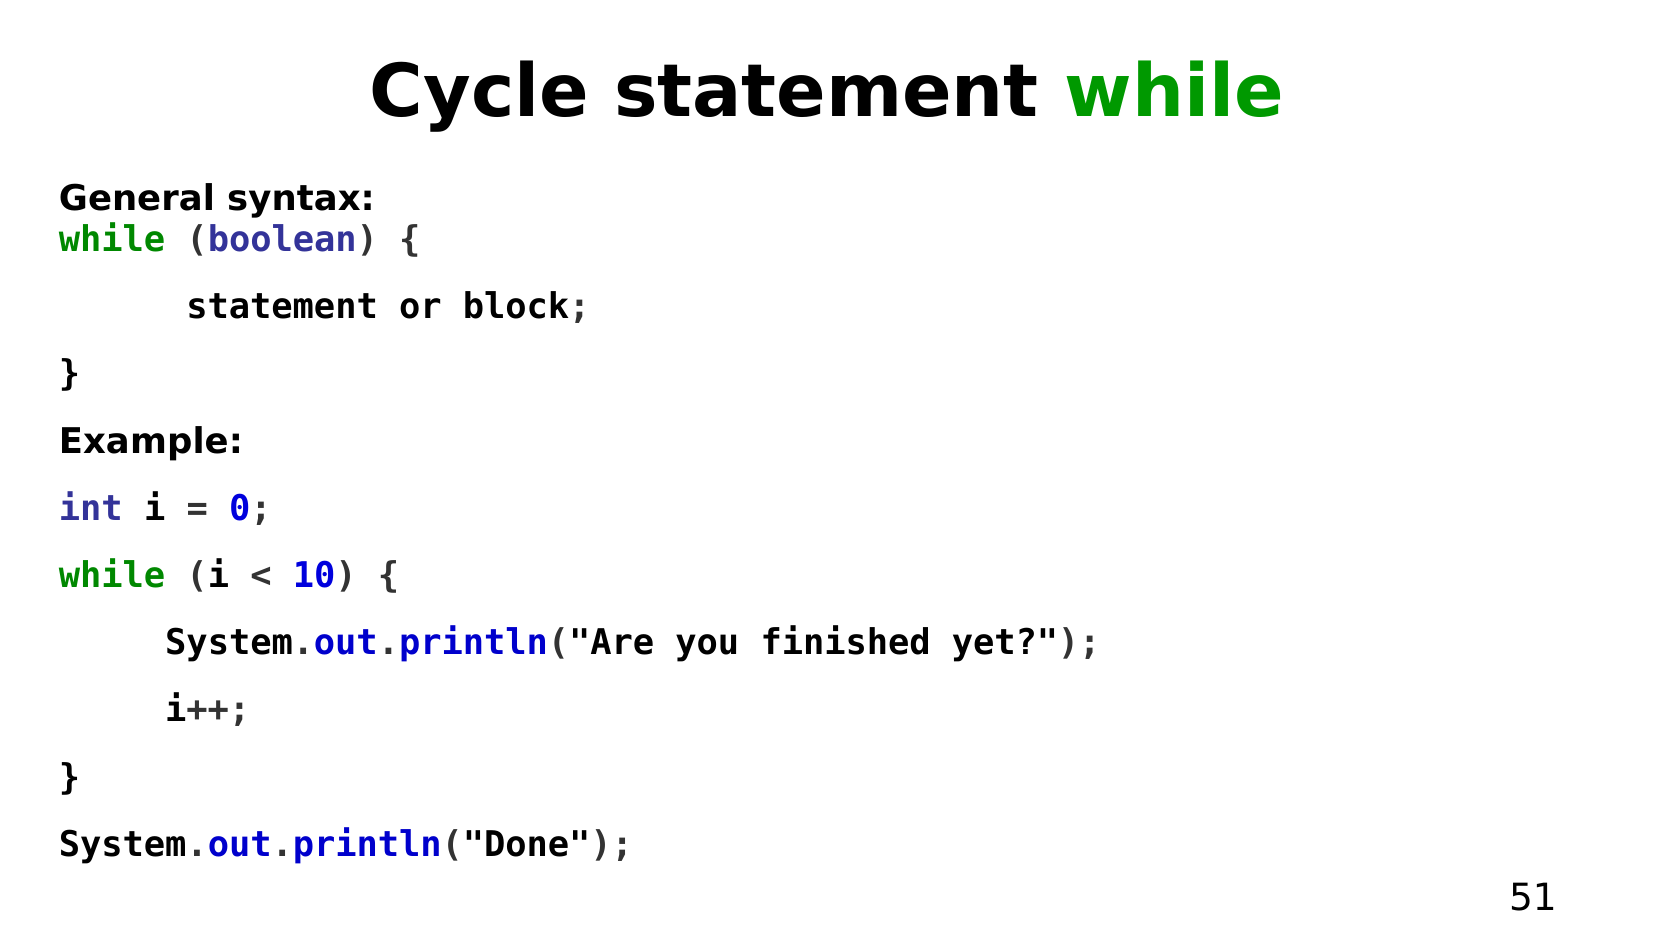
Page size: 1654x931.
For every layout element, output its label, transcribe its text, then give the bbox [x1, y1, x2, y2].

title Cycle statement while [82, 37, 1571, 147]
list General syntax: while (boolean) { statement or block; } Example: int i = 0; while (i < 10) { System.out.println("Are you finished yet?"); i++; } System.out.println("Done"); [59, 177, 1515, 869]
